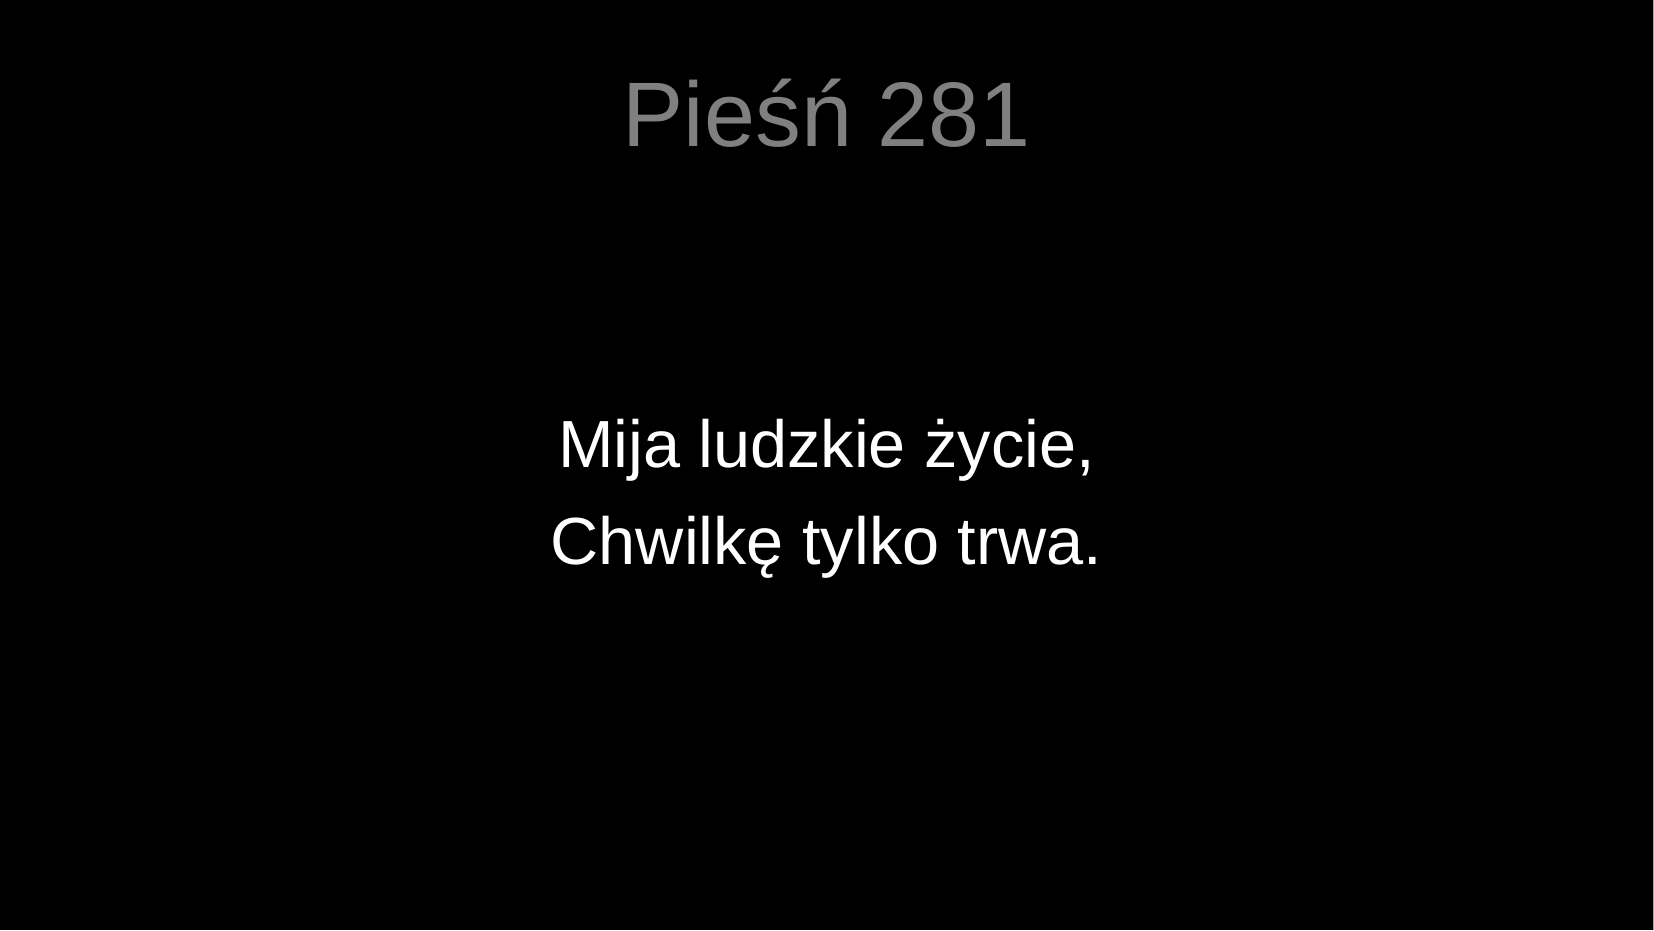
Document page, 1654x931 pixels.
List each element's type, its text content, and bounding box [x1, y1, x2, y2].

subtitle Mija ludzkie życie, Chwilkę tylko trwa. [82, 217, 1571, 757]
title Pieśń 281 [82, 37, 1571, 193]
